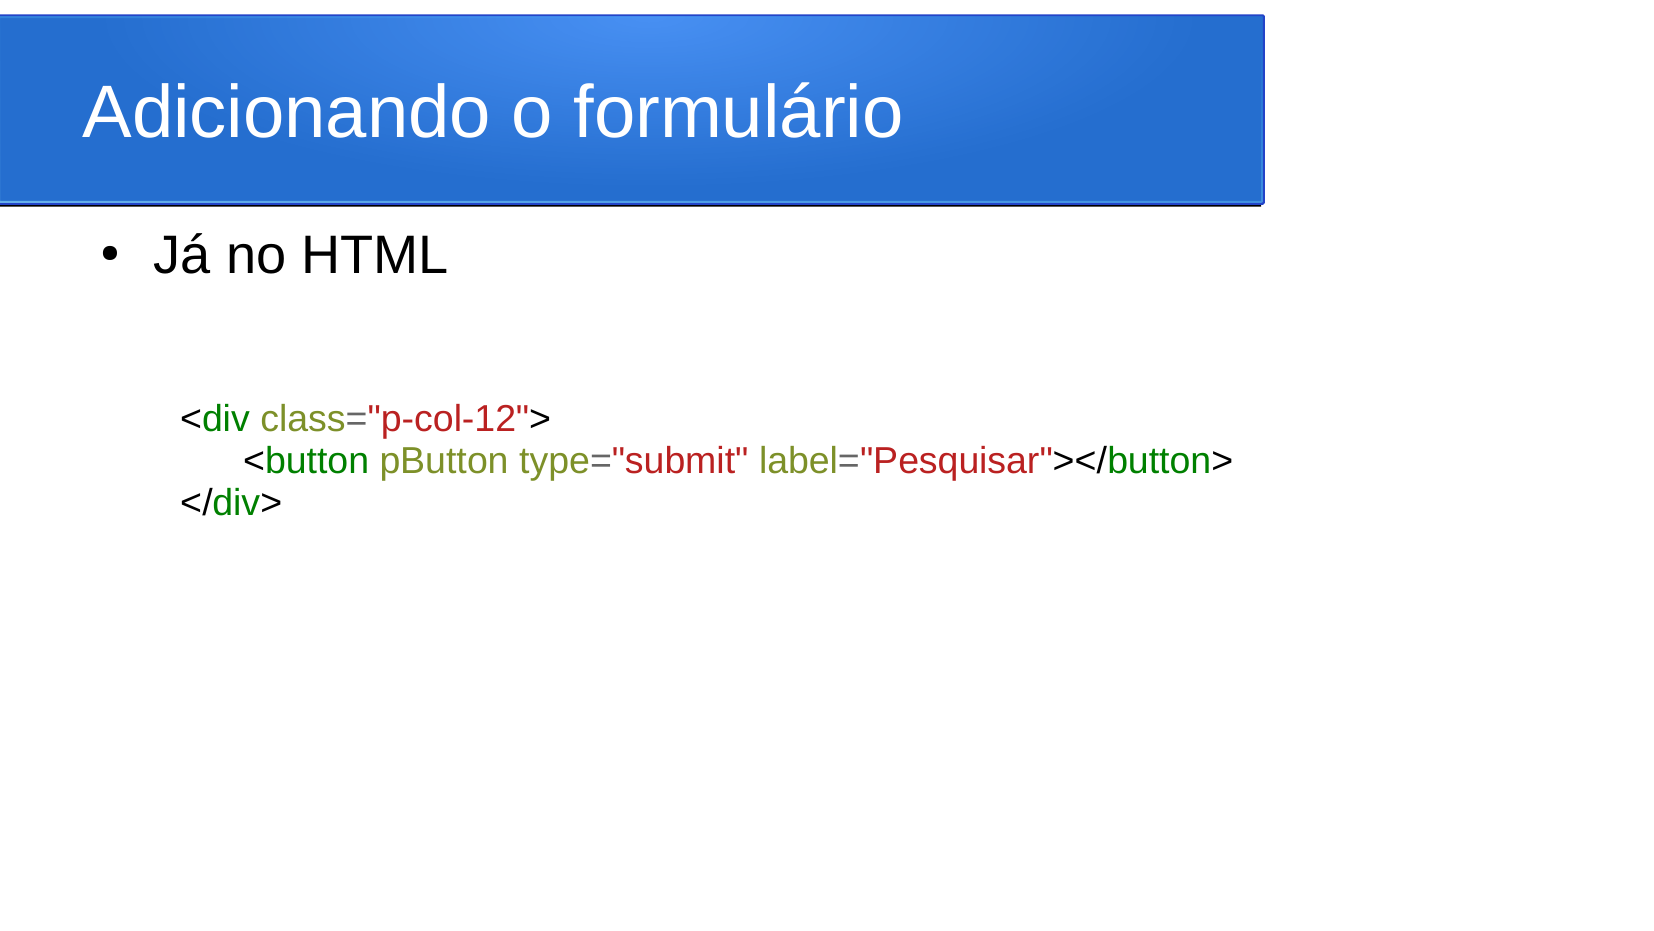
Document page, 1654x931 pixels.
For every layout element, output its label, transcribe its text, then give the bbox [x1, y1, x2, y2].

text_box <div class="p-col-12"> <button pButton type="submit" label="Pesquisar"></button> </div> [165, 389, 1288, 573]
title Adicionando o formulário [82, 35, 1235, 189]
list Já no HTML [82, 224, 1571, 764]
